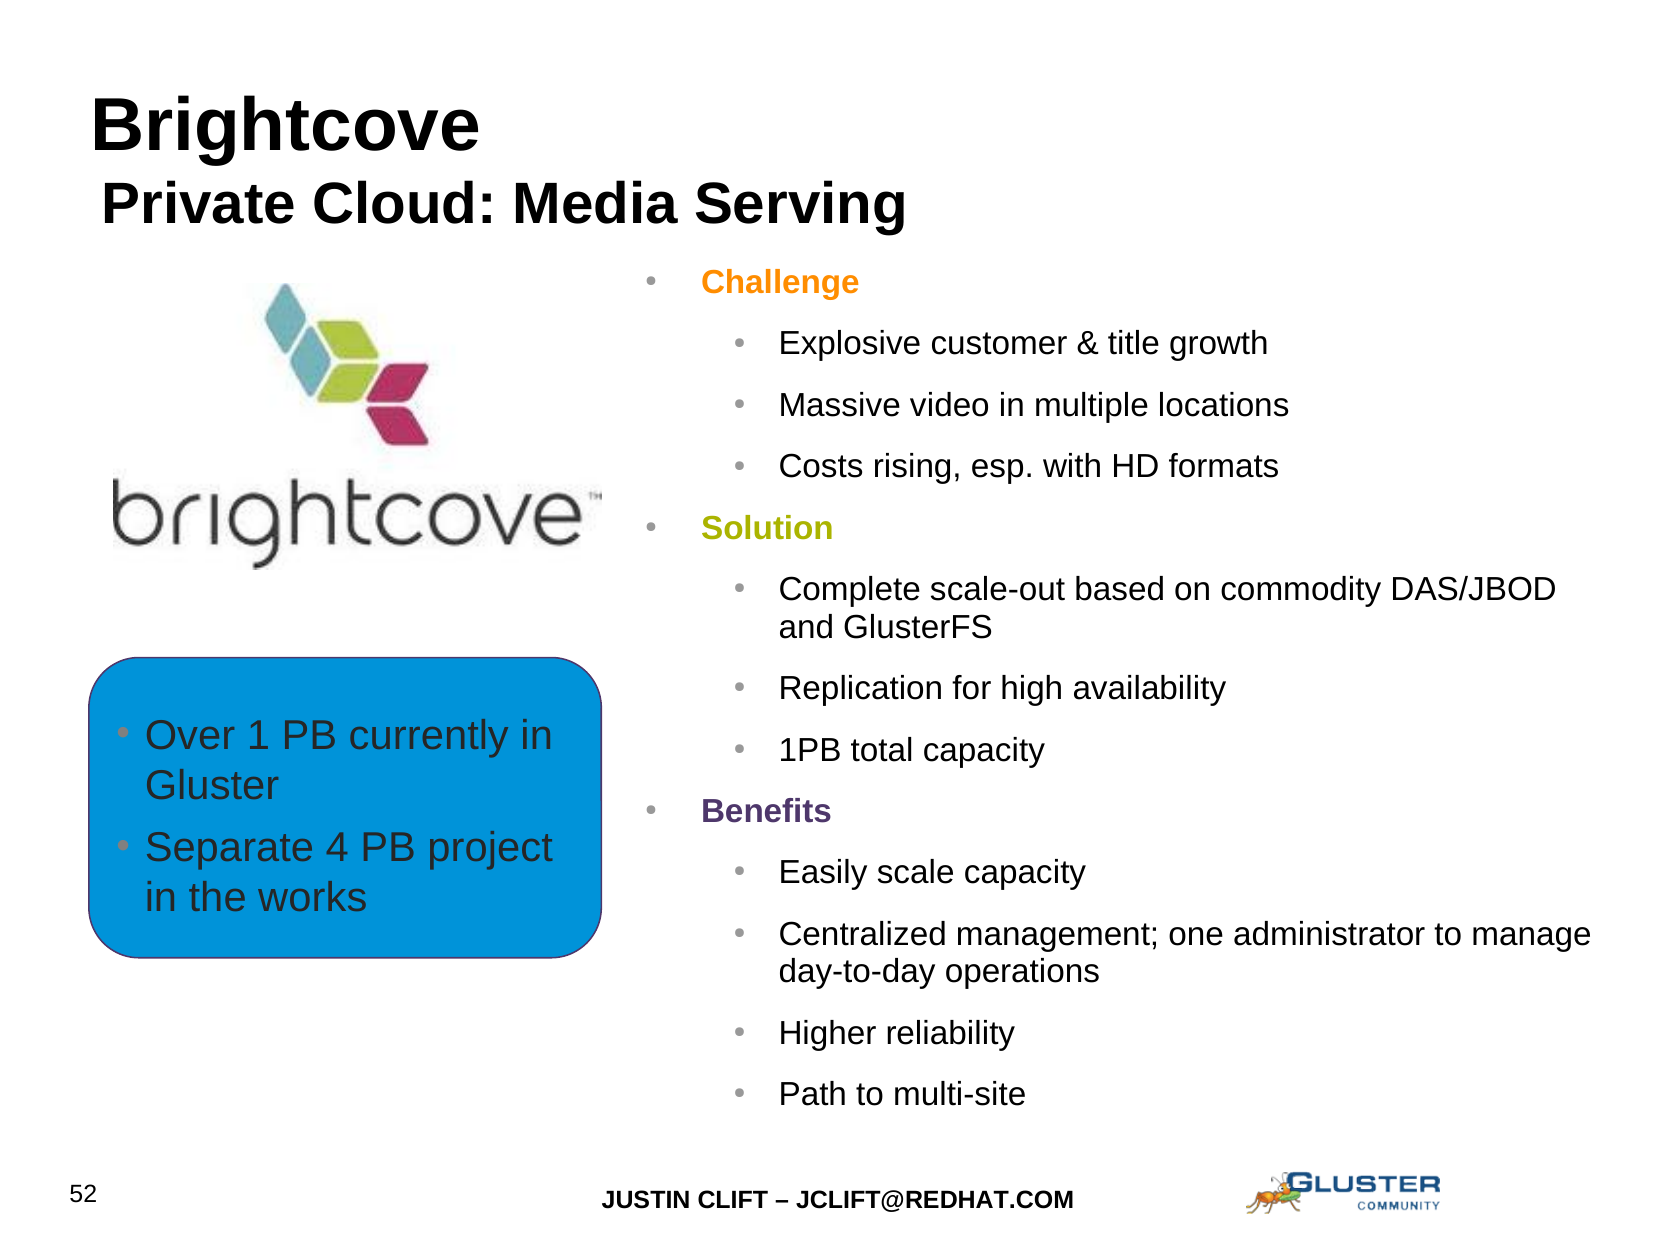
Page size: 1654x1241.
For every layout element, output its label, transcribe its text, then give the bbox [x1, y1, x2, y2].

text_box Over 1 PB currently in Gluster Separate 4 PB project in the works [101, 632, 589, 933]
text_box Private Cloud: Media Serving [86, 149, 957, 243]
list Challenge Explosive customer & title growth Massive video in multiple locations Costs rising, esp. with HD formats Solution Complete scale-out based on commodity DAS/JBOD and GlusterFS Replication for high availability 1PB total capacity Benefits Easily scale capacity Centralized management; one administrator to manage day-to-day operations Higher reliability Path to multi-site [645, 263, 1621, 1141]
picture [113, 283, 602, 571]
picture [1246, 1170, 1440, 1215]
text_box [88, 674, 602, 958]
title Brightcove [75, 58, 1563, 289]
